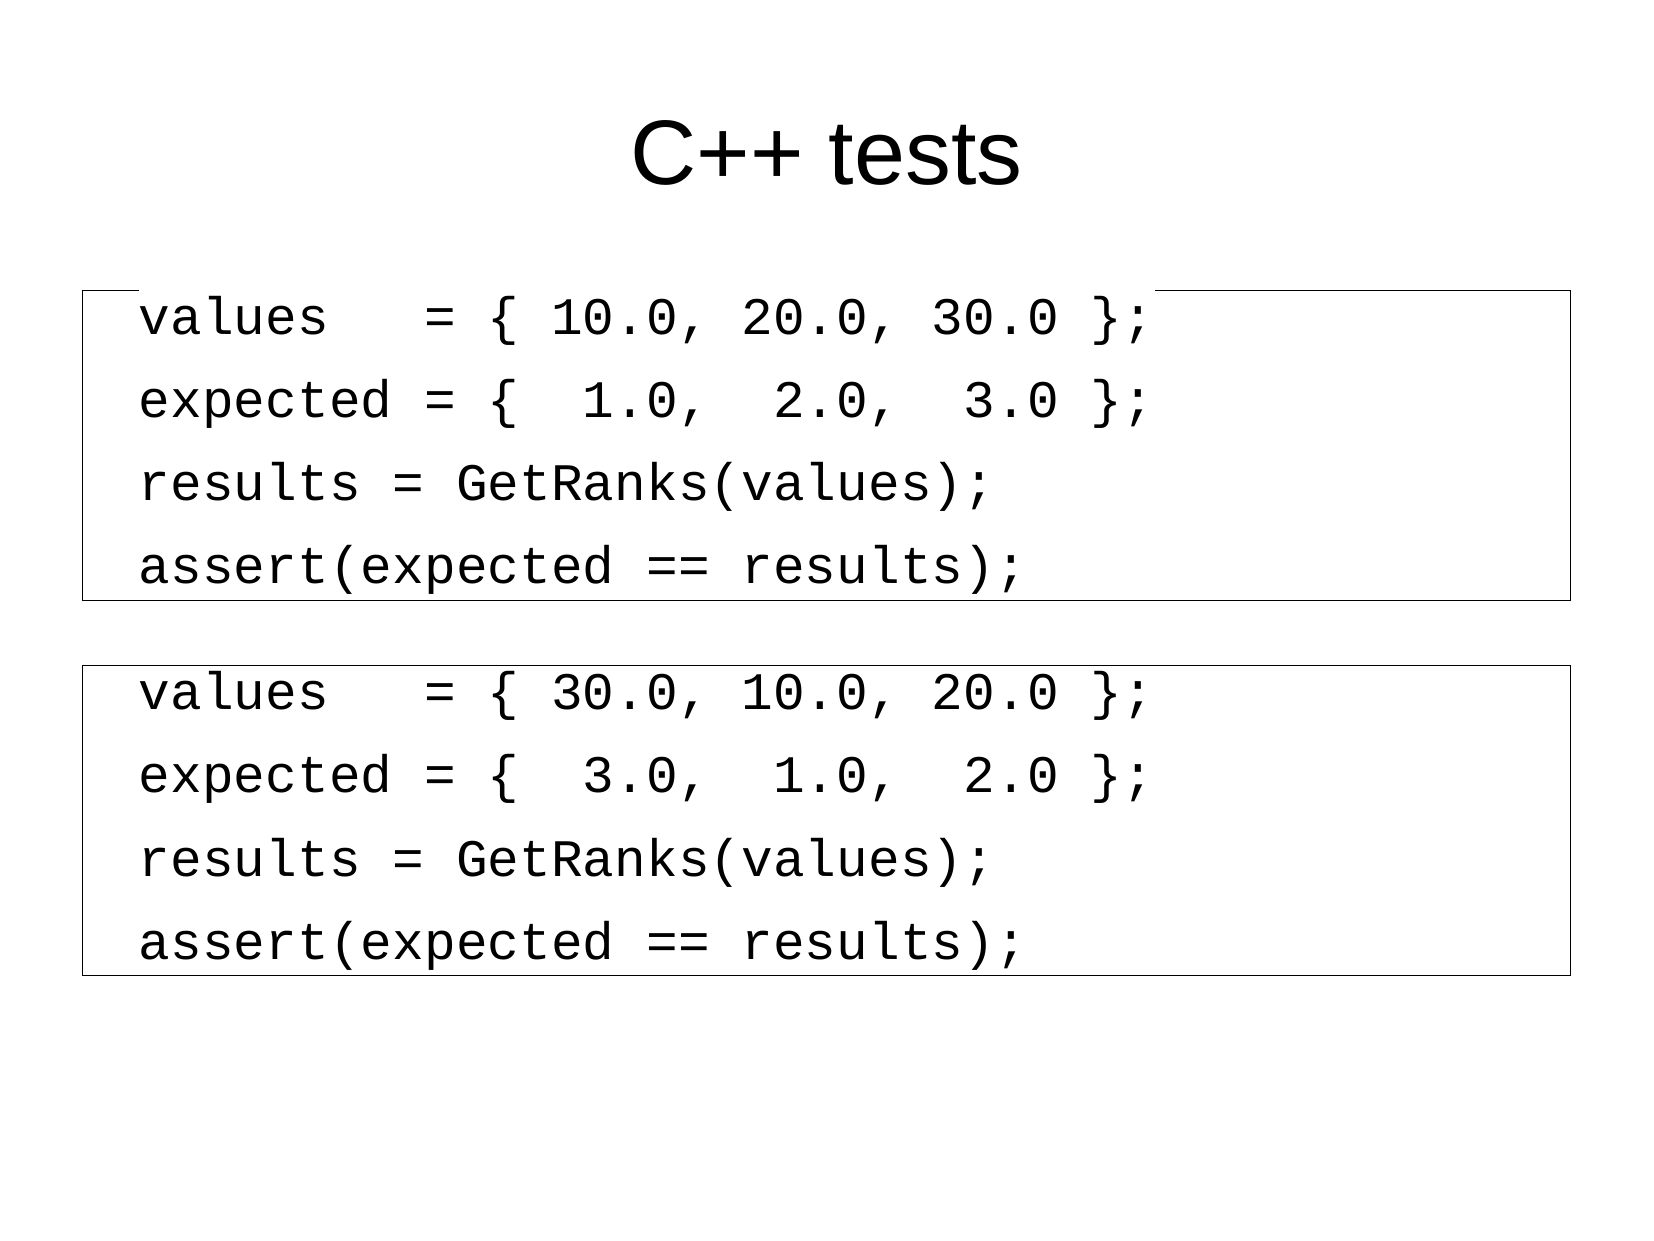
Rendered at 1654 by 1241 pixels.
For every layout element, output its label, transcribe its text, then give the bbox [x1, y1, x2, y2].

list values = { 30.0, 10.0, 20.0 }; expected = { 3.0, 1.0, 2.0 }; results = GetRanks(values); assert(expected == results); [82, 665, 1571, 976]
list values = { 10.0, 20.0, 30.0 }; expected = { 1.0, 2.0, 3.0 }; results = GetRanks(values); assert(expected == results); [82, 290, 1571, 601]
title C++ tests [82, 49, 1571, 257]
